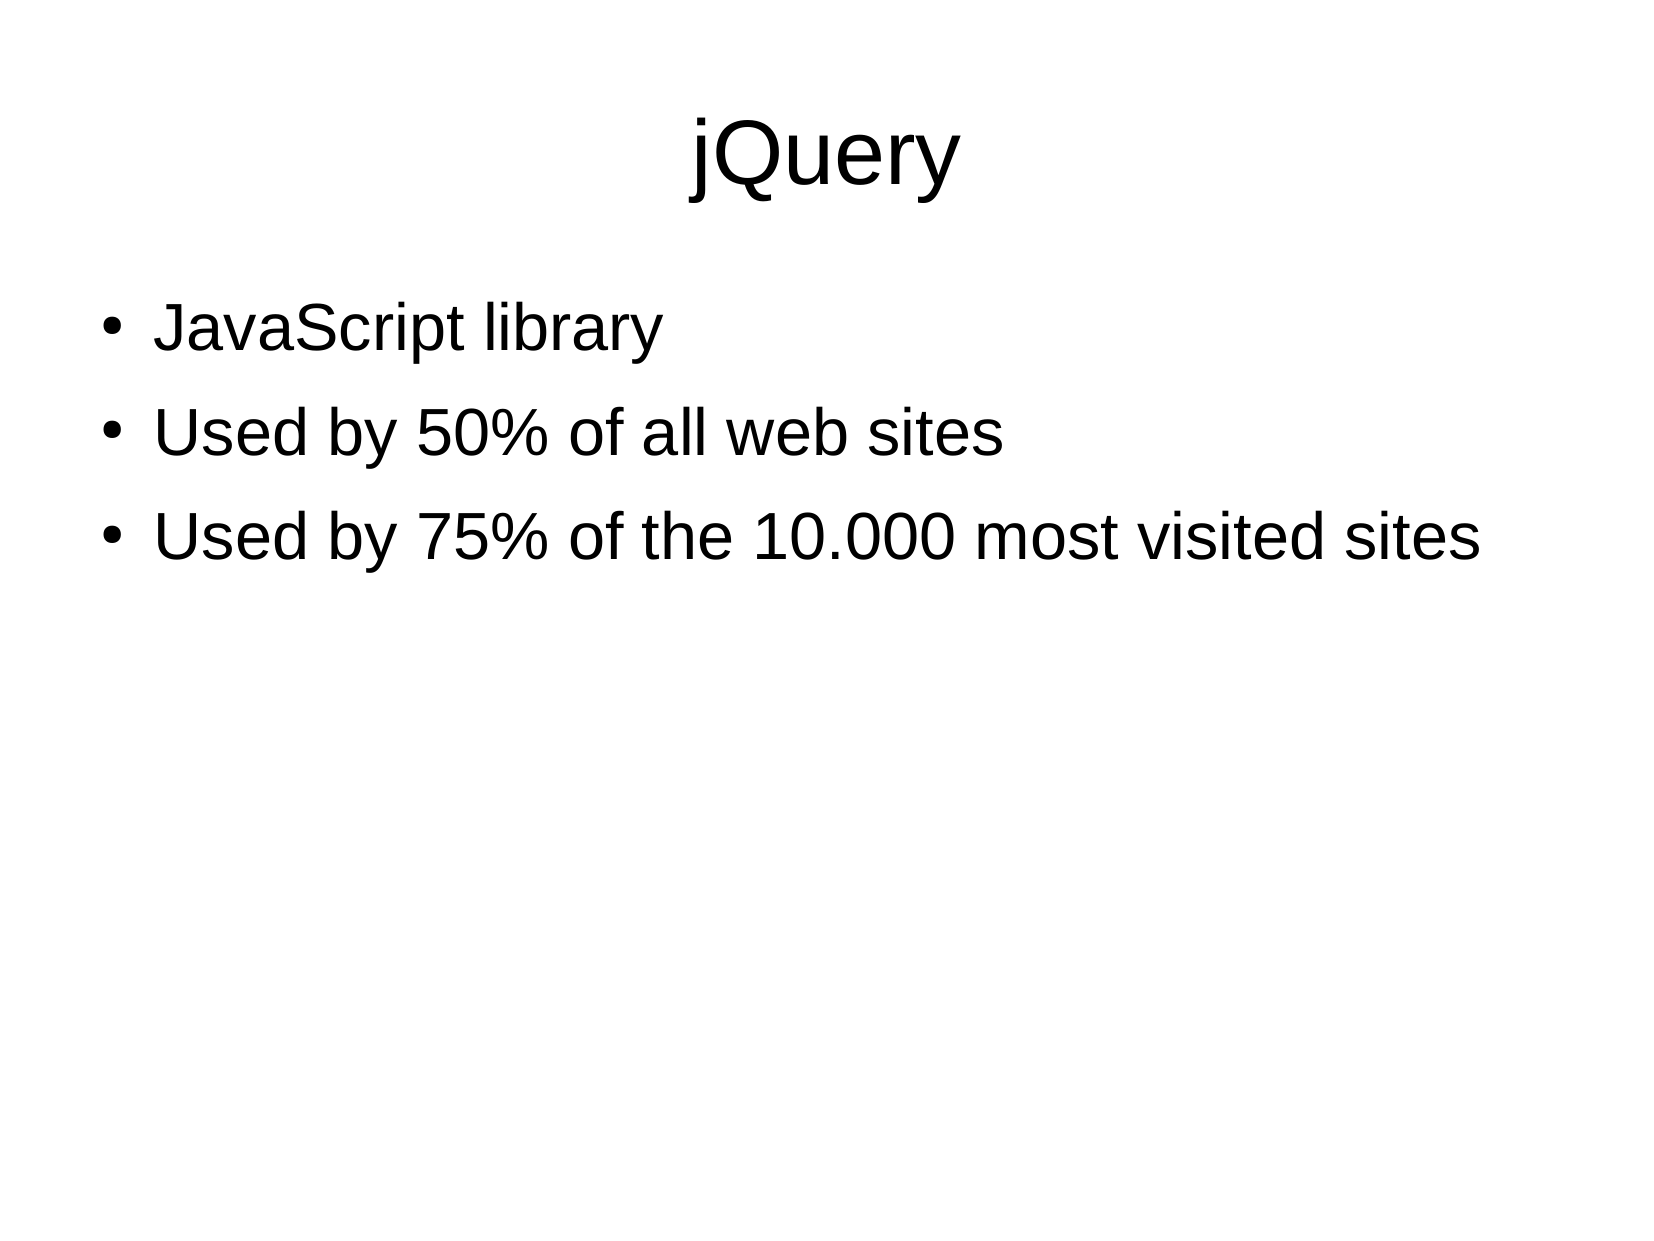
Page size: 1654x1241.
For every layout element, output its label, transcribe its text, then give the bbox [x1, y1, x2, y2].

list JavaScript library Used by 50% of all web sites Used by 75% of the 10.000 most visited sites [82, 290, 1571, 1010]
title jQuery [82, 49, 1571, 257]
